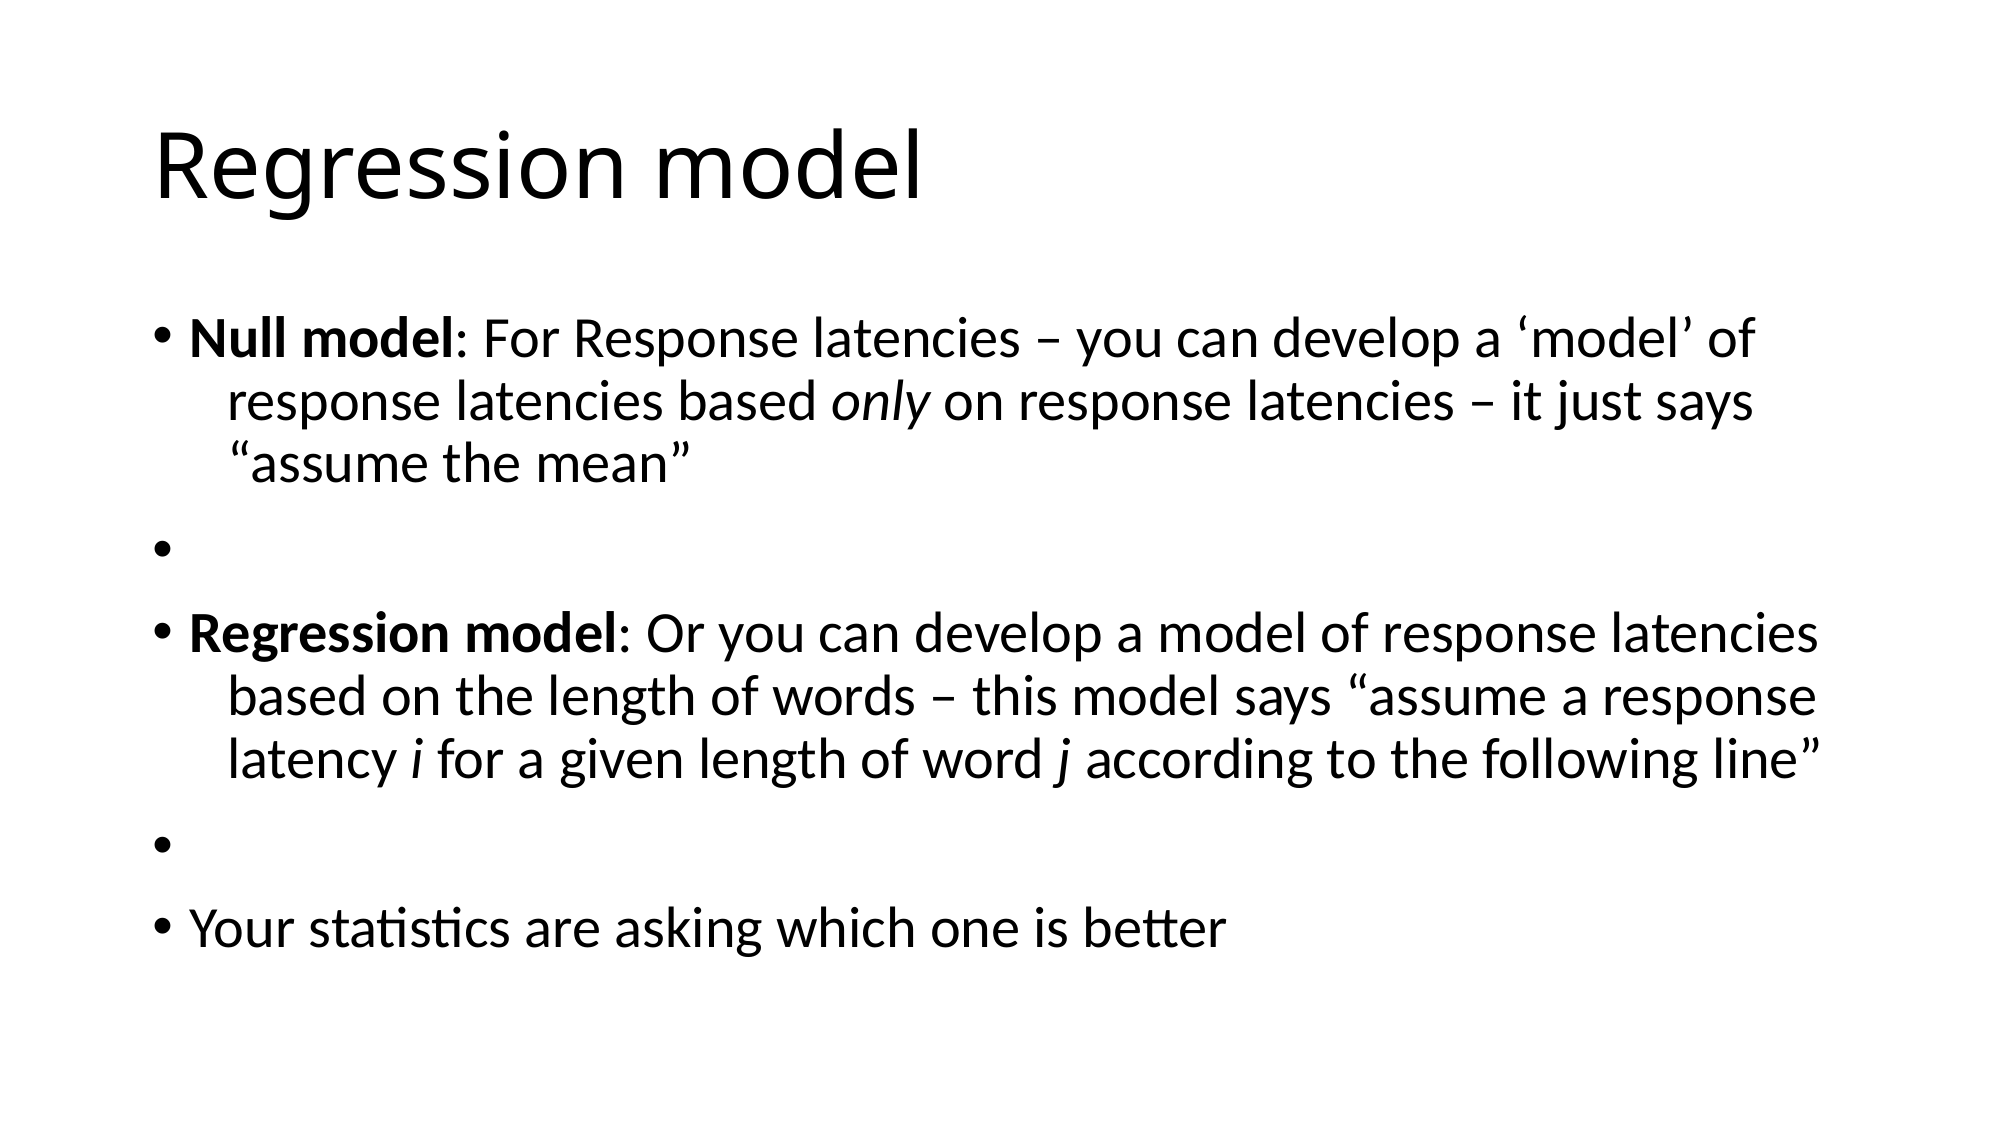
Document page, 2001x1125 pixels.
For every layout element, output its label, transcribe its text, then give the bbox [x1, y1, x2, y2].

list Null model: For Response latencies – you can develop a ‘model’ of response latencies based only on response latencies – it just says “assume the mean” Regression model: Or you can develop a model of response latencies based on the length of words – this model says “assume a response latency i for a given length of word j according to the following line” Your statistics are asking which one is better [137, 299, 1863, 1014]
title Regression model [137, 59, 1863, 278]
